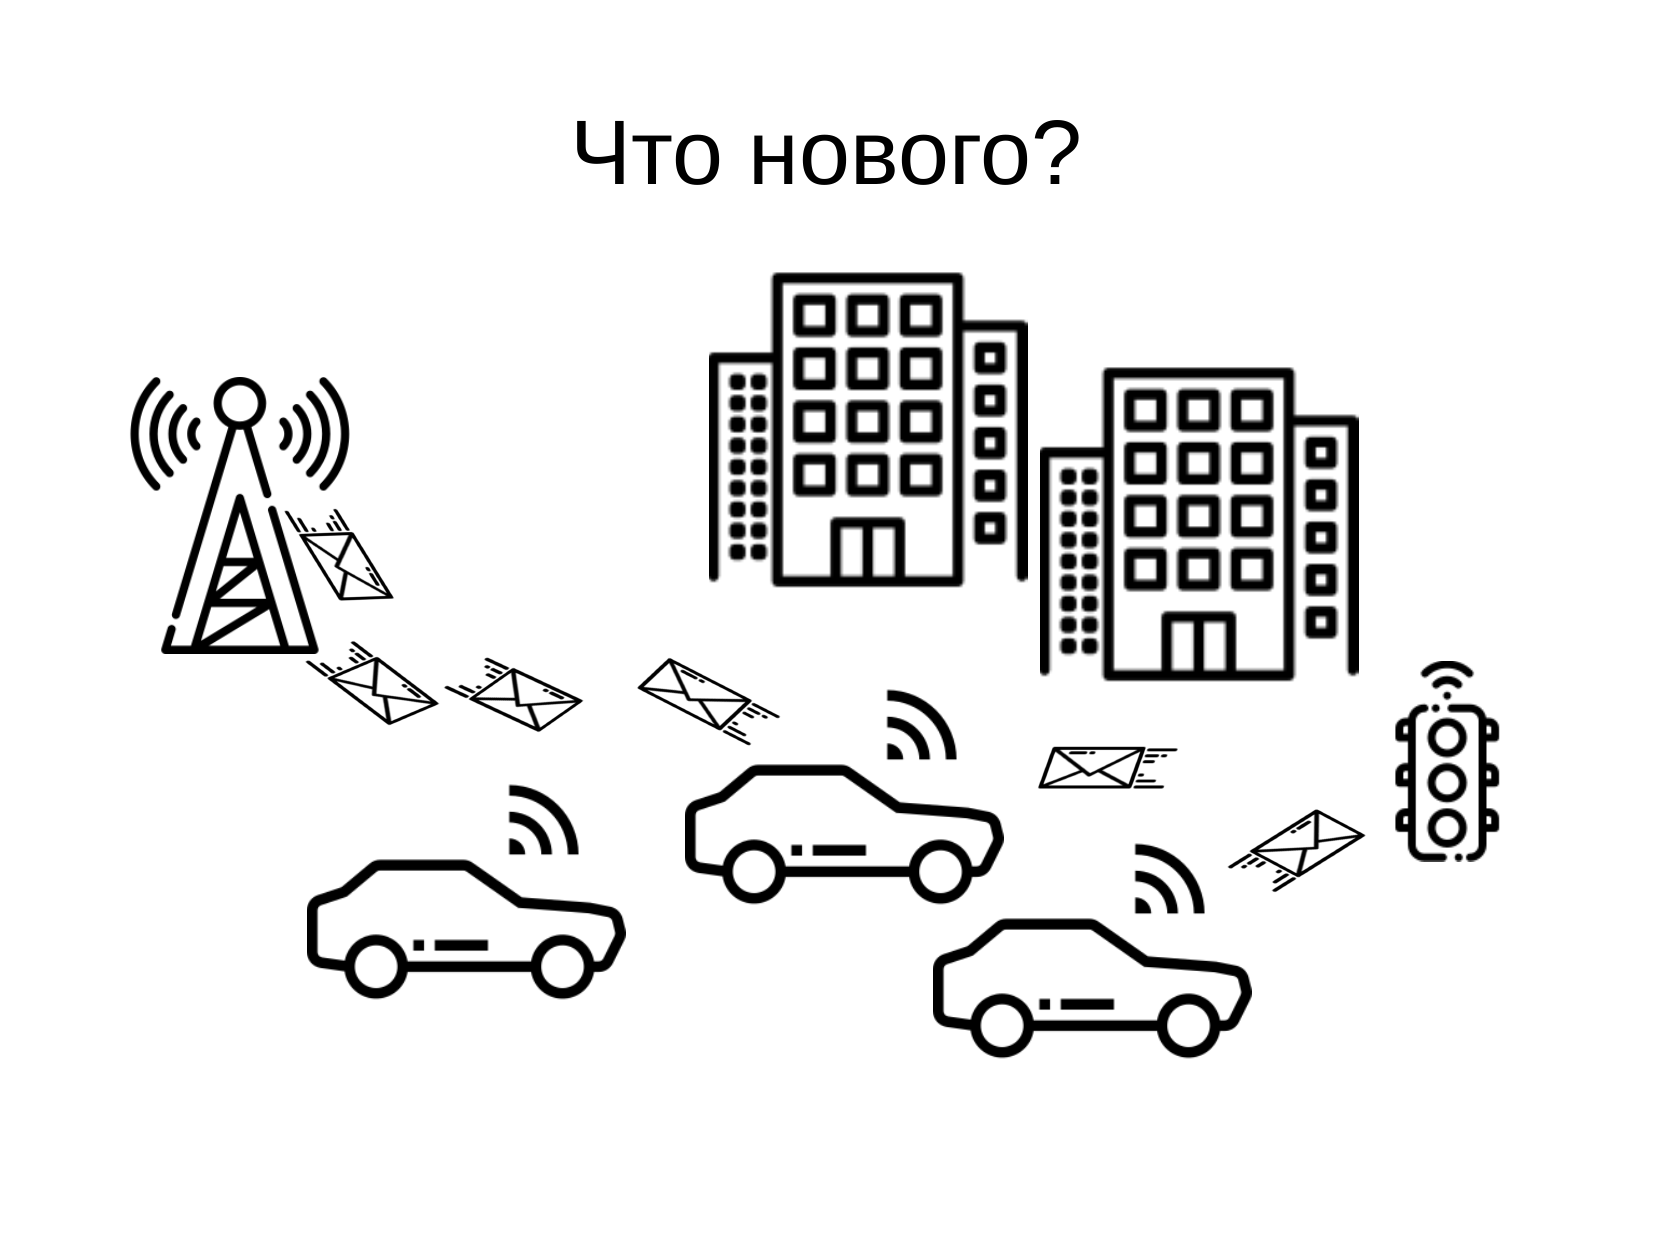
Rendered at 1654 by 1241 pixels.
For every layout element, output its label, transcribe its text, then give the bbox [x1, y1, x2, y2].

title Что нового? [82, 49, 1571, 257]
picture [614, 366, 1548, 1111]
picture [102, 377, 626, 1052]
picture [709, 271, 1028, 590]
